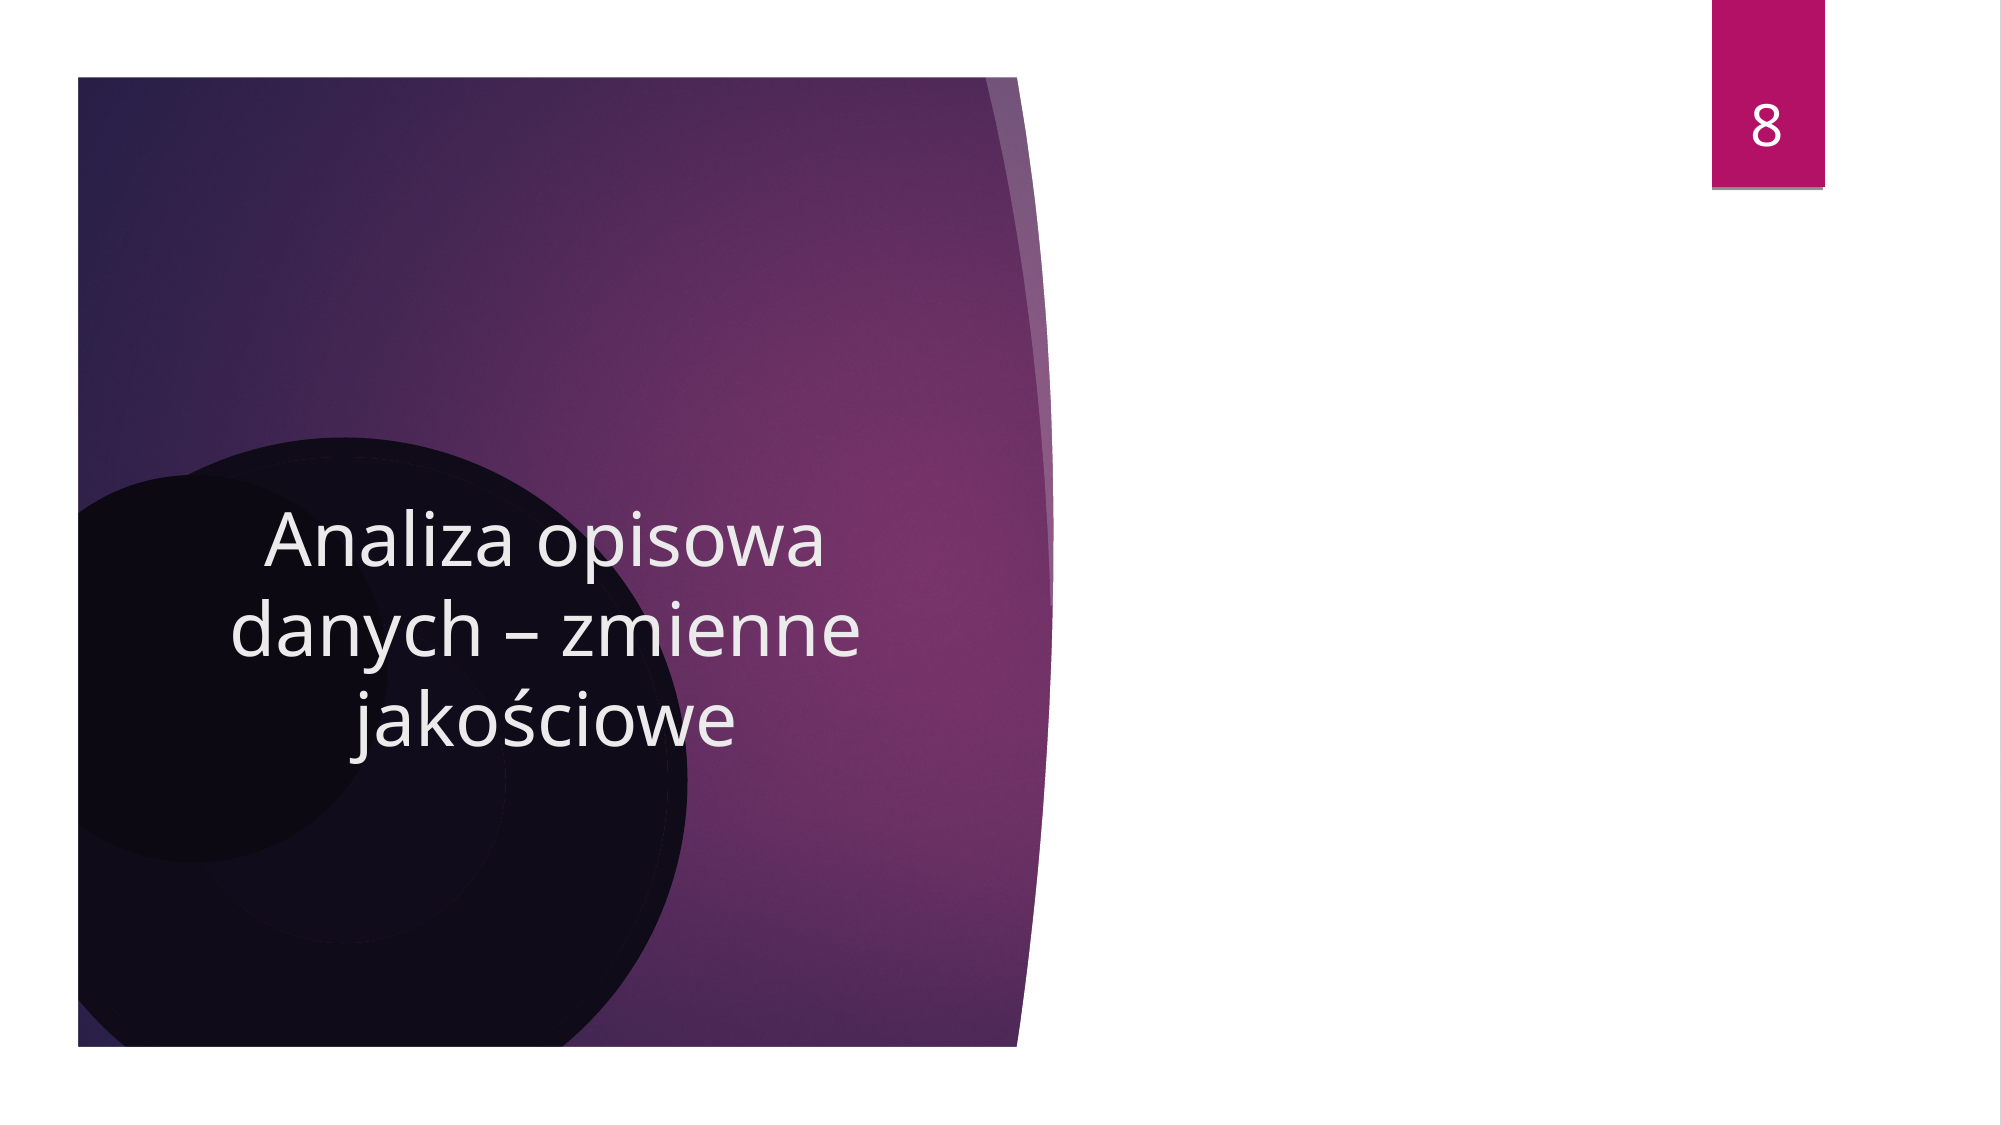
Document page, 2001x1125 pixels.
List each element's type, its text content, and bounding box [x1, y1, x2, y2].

title Analiza opisowa danych – zmienne jakościowe [250, 333, 899, 792]
text_box [1698, 48, 1836, 175]
